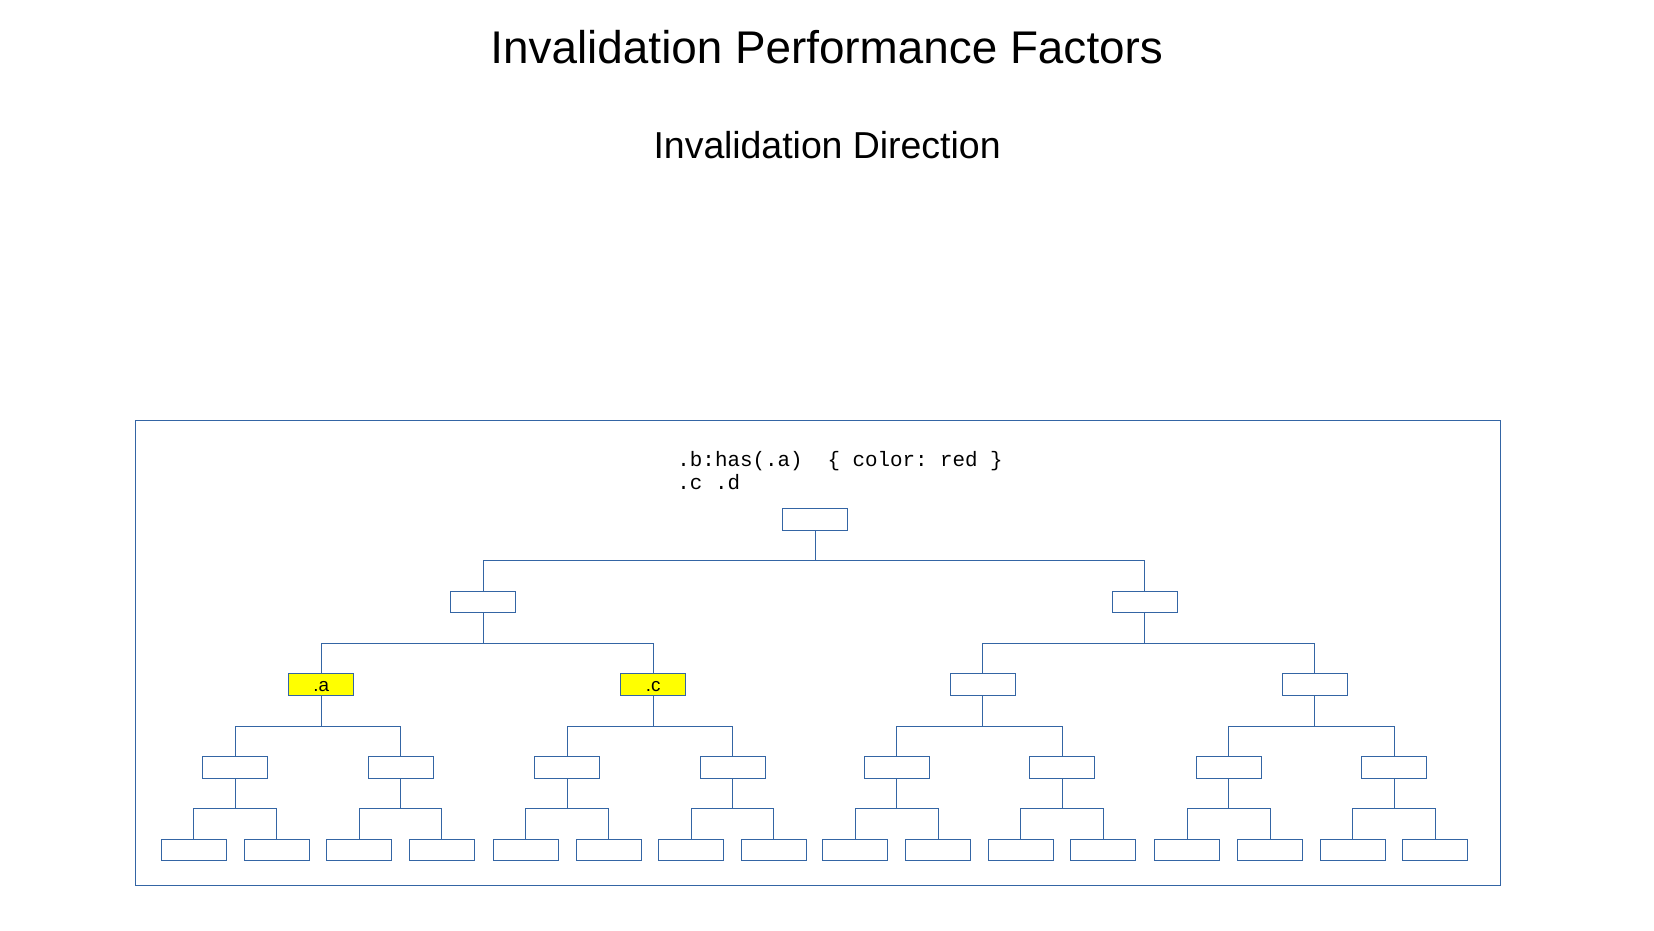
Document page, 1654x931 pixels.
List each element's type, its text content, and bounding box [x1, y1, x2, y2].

text_box [135, 420, 1501, 886]
text_box Invalidation Performance Factors Invalidation Direction [0, 15, 1654, 175]
